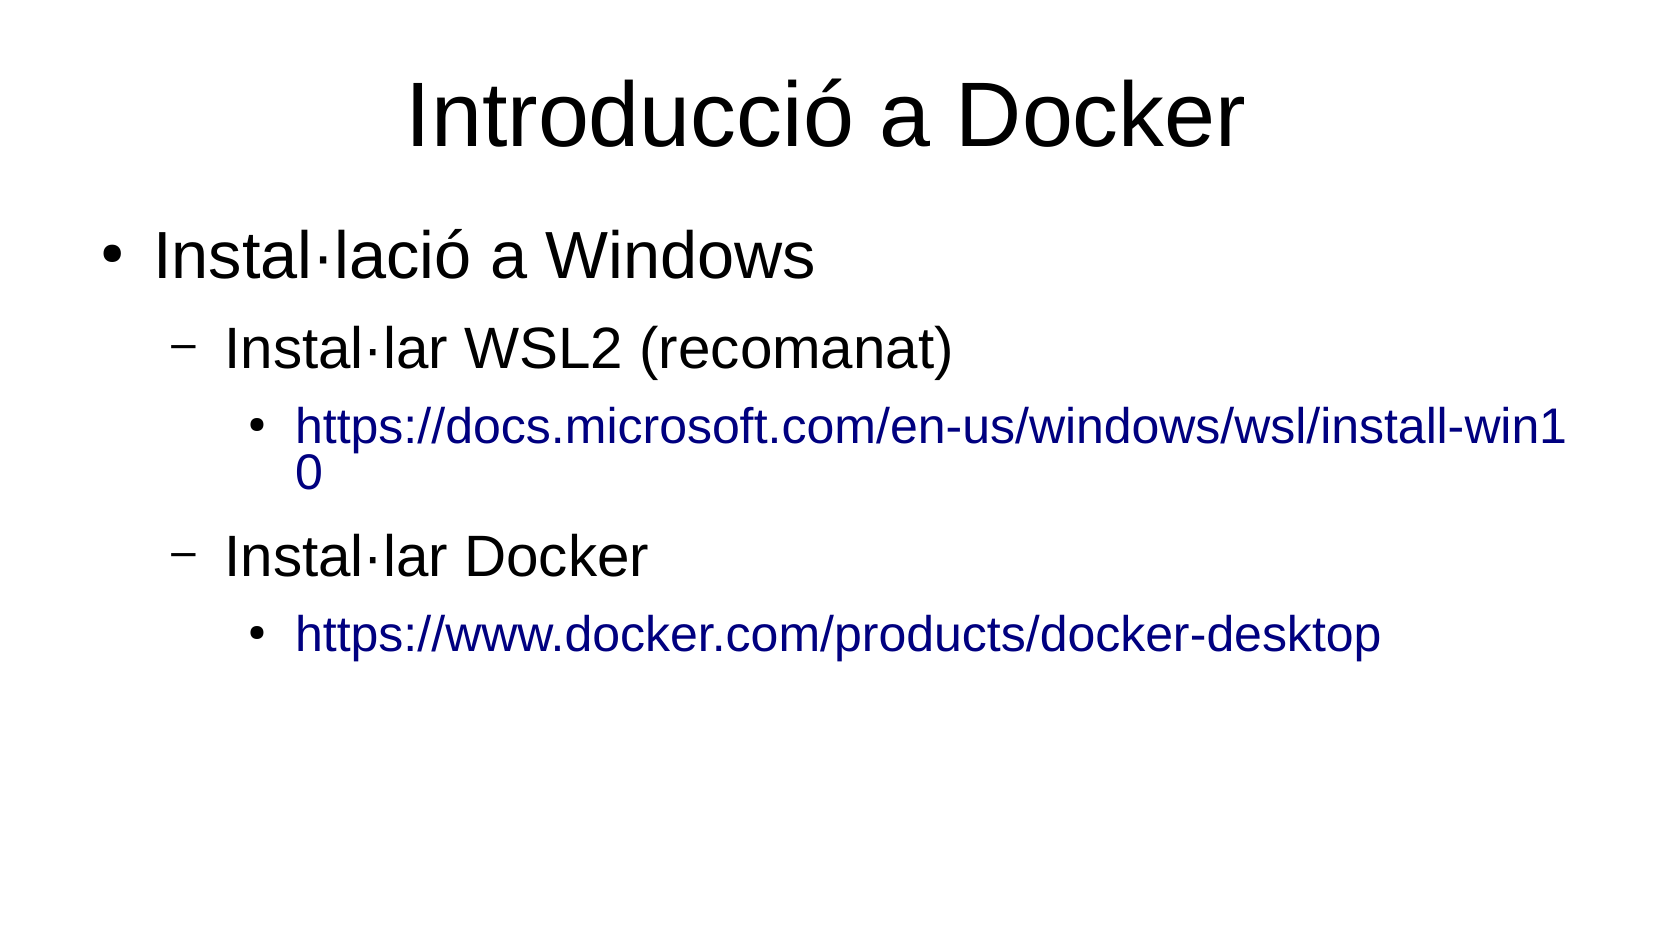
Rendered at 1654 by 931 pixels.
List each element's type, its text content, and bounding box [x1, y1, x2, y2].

list Instal·lació a Windows Instal·lar WSL2 (recomanat) https://docs.microsoft.com/en-us/windows/wsl/install-win10 Instal·lar Docker https://www.docker.com/products/docker-desktop [82, 217, 1571, 758]
title Introducció a Docker [82, 37, 1571, 193]
